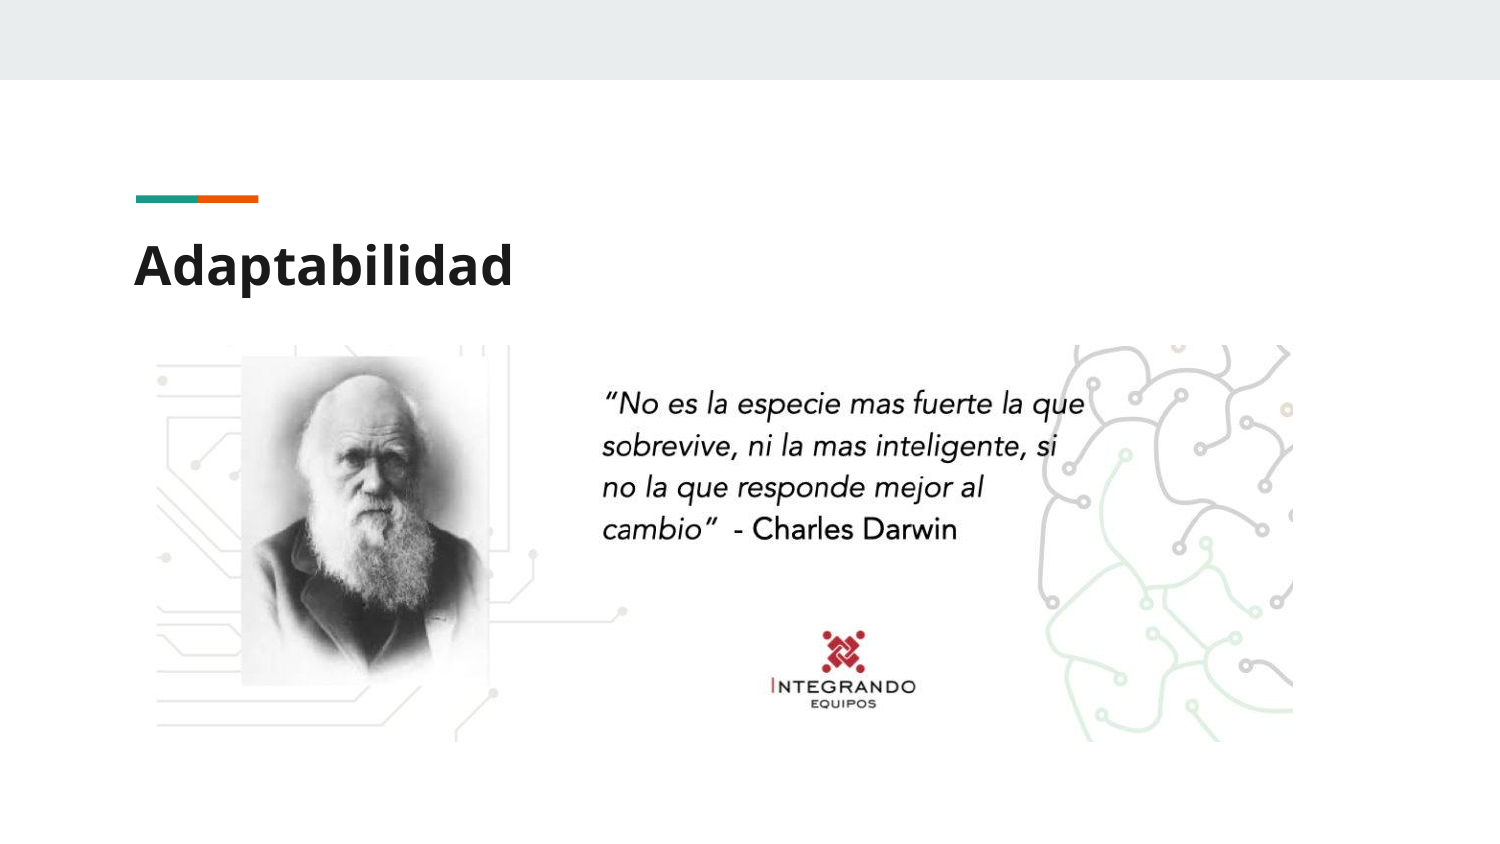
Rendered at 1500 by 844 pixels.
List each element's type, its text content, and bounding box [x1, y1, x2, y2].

title Adaptabilidad [119, 216, 1381, 305]
picture [155, 345, 1293, 742]
